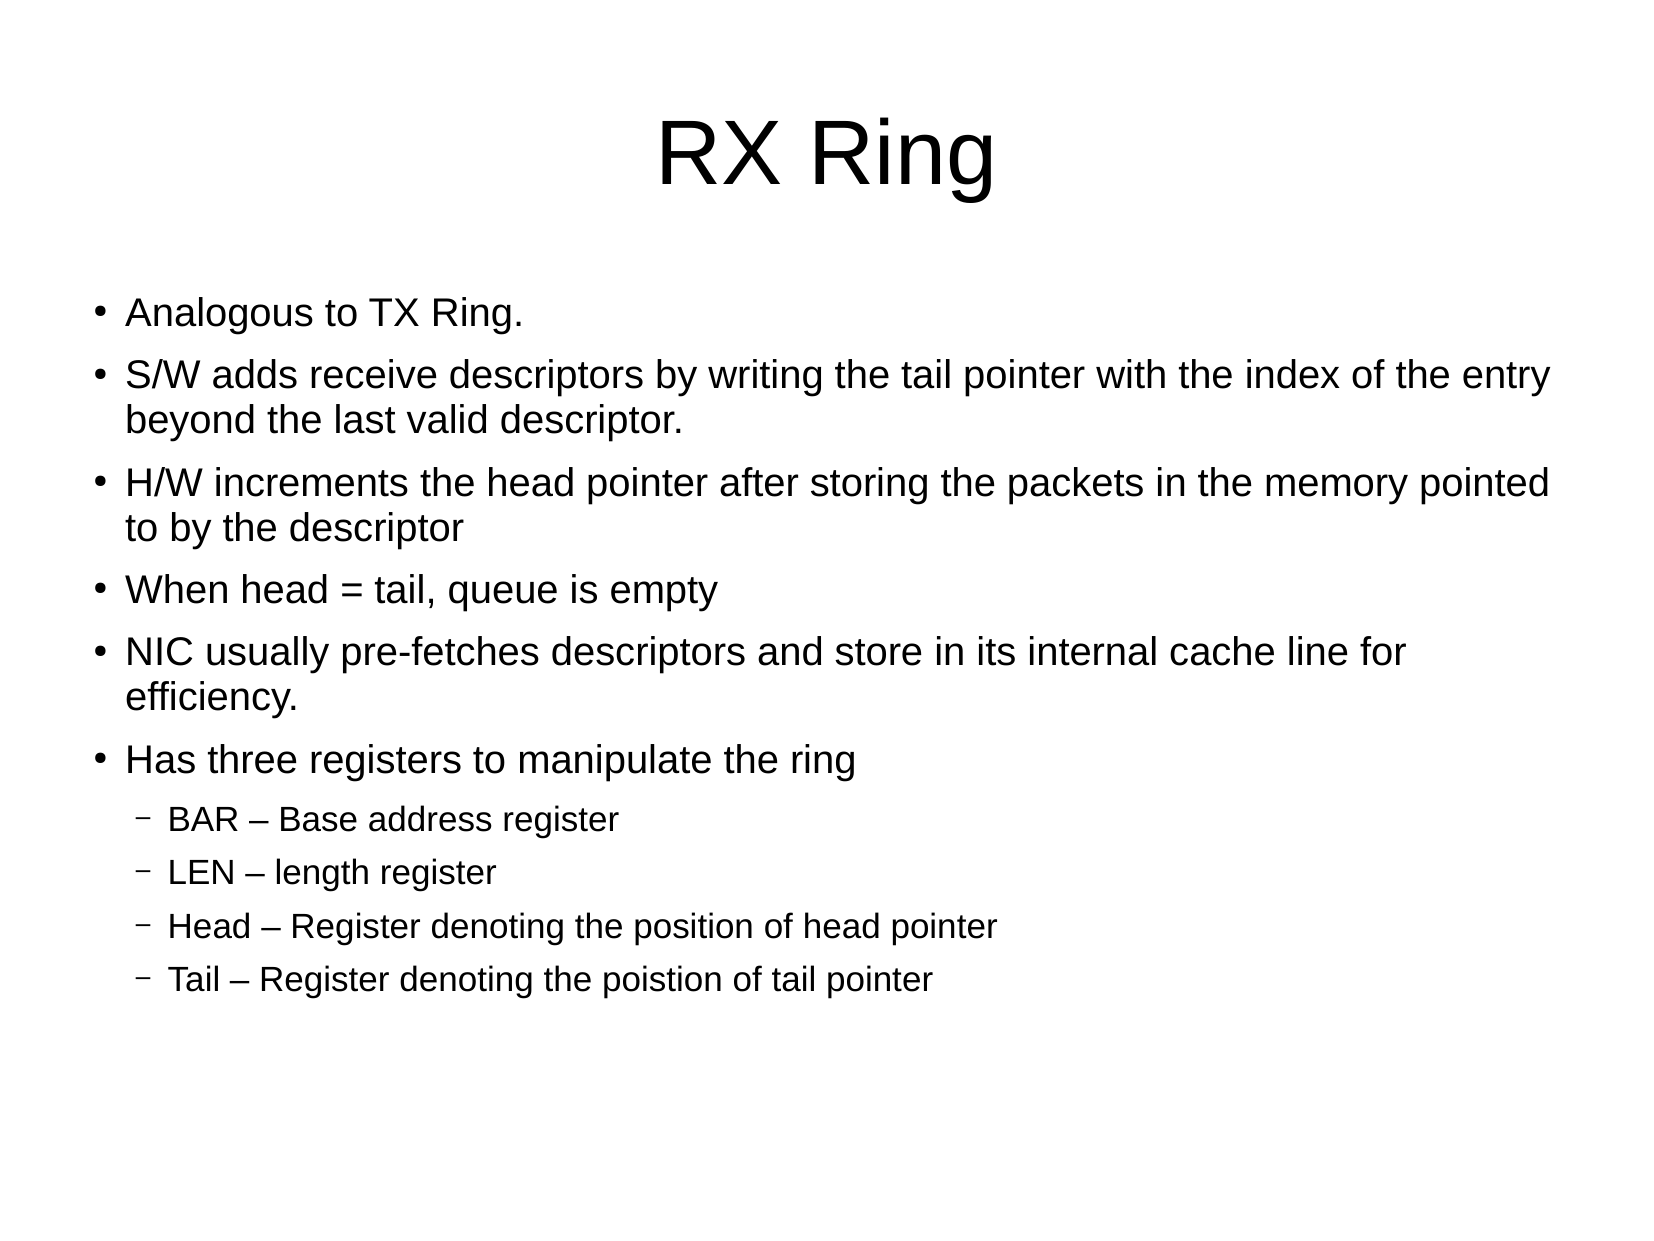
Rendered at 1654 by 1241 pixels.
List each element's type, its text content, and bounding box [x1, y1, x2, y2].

list Analogous to TX Ring. S/W adds receive descriptors by writing the tail pointer with the index of the entry beyond the last valid descriptor. H/W increments the head pointer after storing the packets in the memory pointed to by the descriptor When head = tail, queue is empty NIC usually pre-fetches descriptors and store in its internal cache line for efficiency. Has three registers to manipulate the ring BAR – Base address register LEN – length register Head – Register denoting the position of head pointer Tail – Register denoting the poistion of tail pointer [82, 290, 1571, 1010]
title RX Ring [82, 49, 1571, 257]
